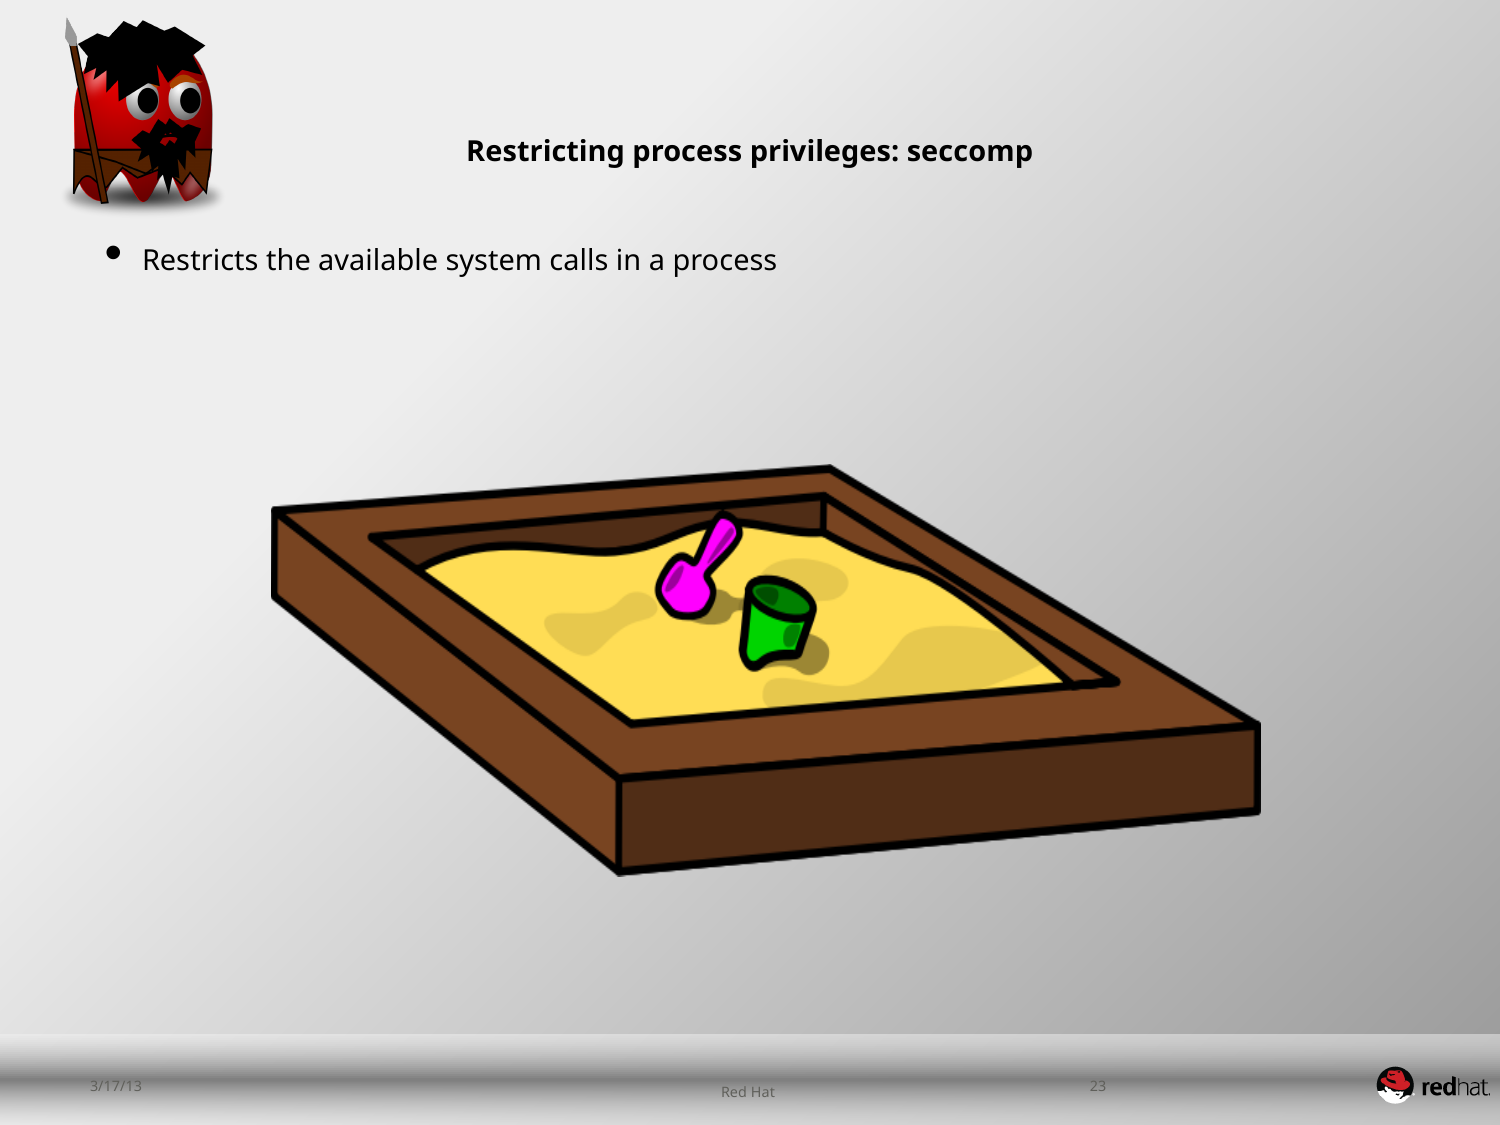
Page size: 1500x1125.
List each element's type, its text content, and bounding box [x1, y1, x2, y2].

picture [271, 464, 1261, 877]
footer Red Hat [300, 1065, 1200, 1110]
list Restricts the available system calls in a process [74, 209, 1425, 1012]
picture [1364, 1057, 1500, 1110]
title Restricting process privileges: seccomp [226, 22, 1426, 188]
slide_number 3/17/13 [75, 1051, 425, 1112]
picture [60, 14, 226, 219]
slide_number <number> [1074, 1051, 1337, 1112]
